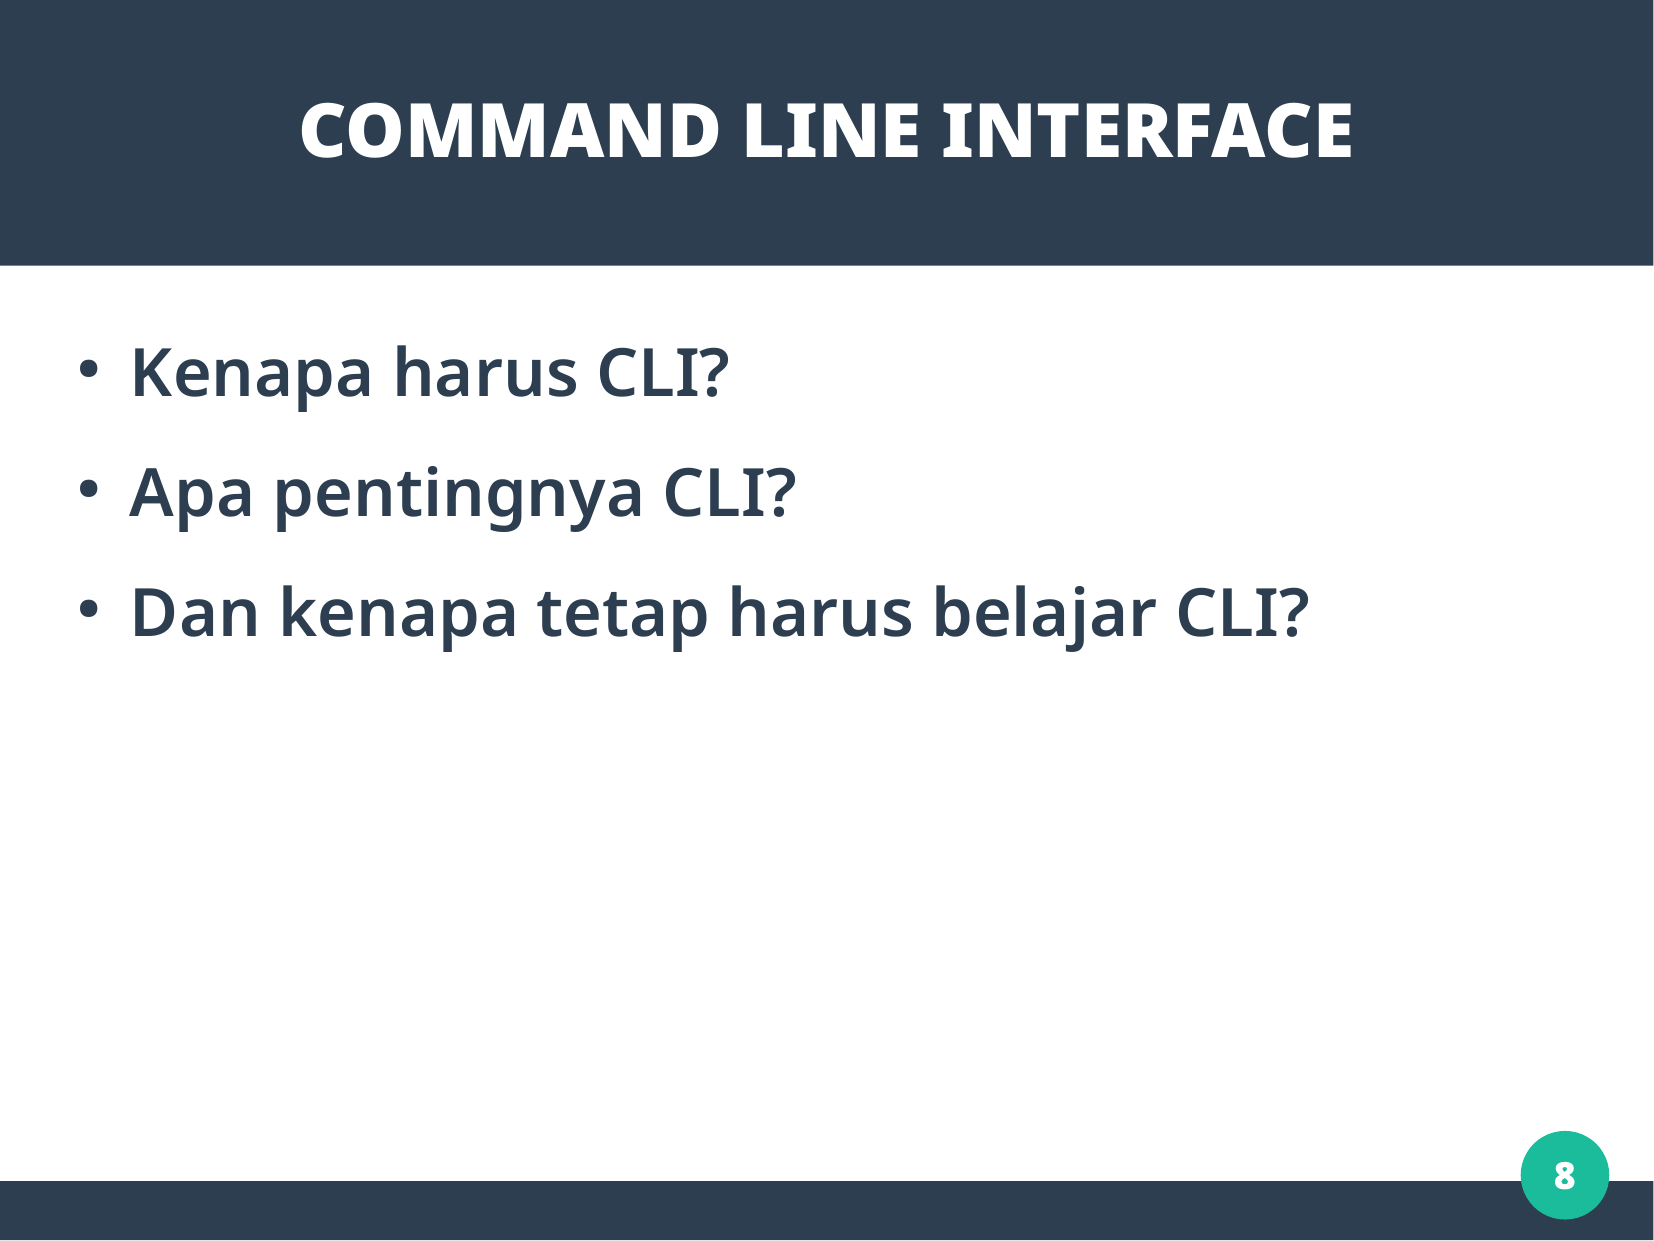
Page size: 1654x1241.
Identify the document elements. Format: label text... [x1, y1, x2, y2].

list Kenapa harus CLI? Apa pentingnya CLI? Dan kenapa tetap harus belajar CLI? [59, 324, 1595, 1152]
title COMMAND LINE INTERFACE [59, 49, 1595, 207]
